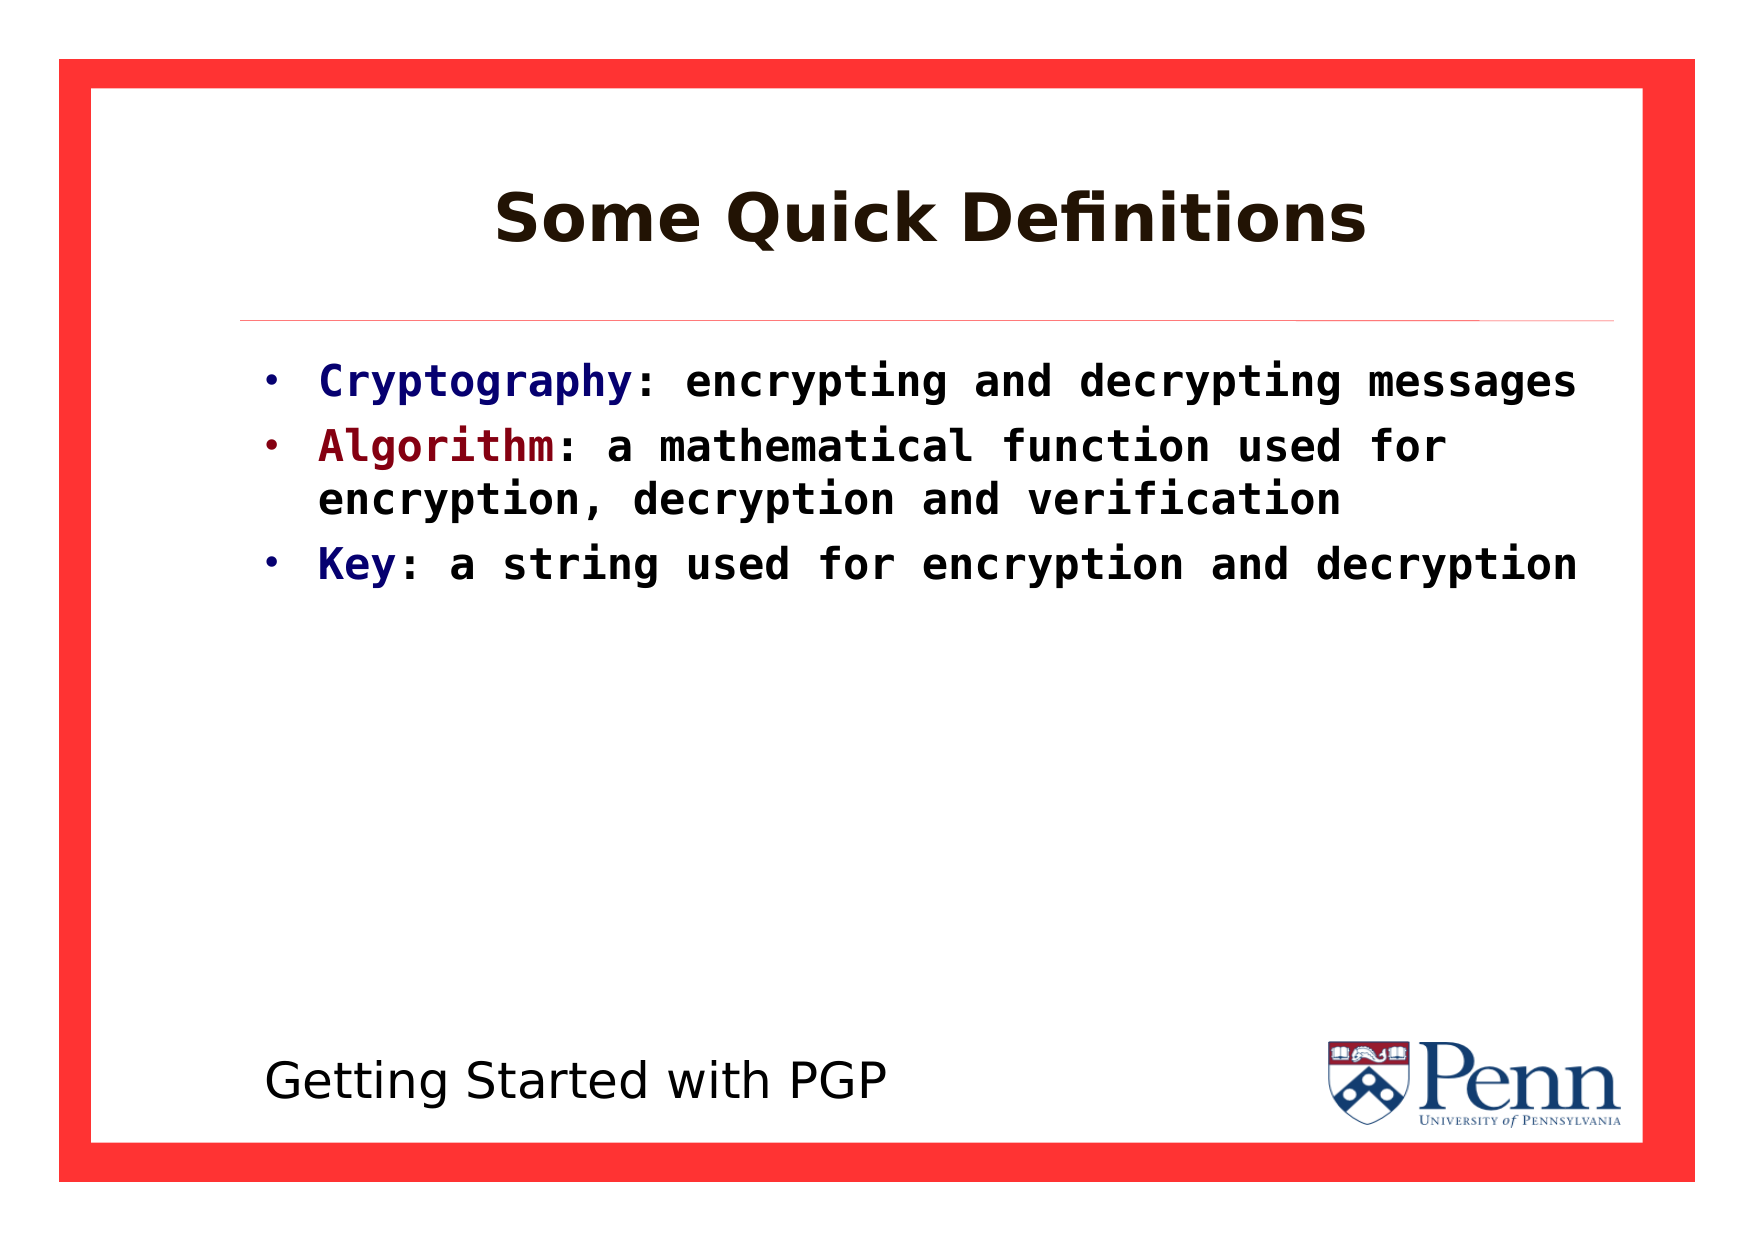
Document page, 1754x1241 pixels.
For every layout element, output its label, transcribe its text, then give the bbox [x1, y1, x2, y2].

picture [1327, 1039, 1621, 1128]
list Cryptography: encrypting and decrypting messages Algorithm: a mathematical function used for encryption, decryption and verification Key: a string used for encryption and decryption [249, 345, 1614, 1020]
title Some Quick Definitions [249, 120, 1614, 309]
